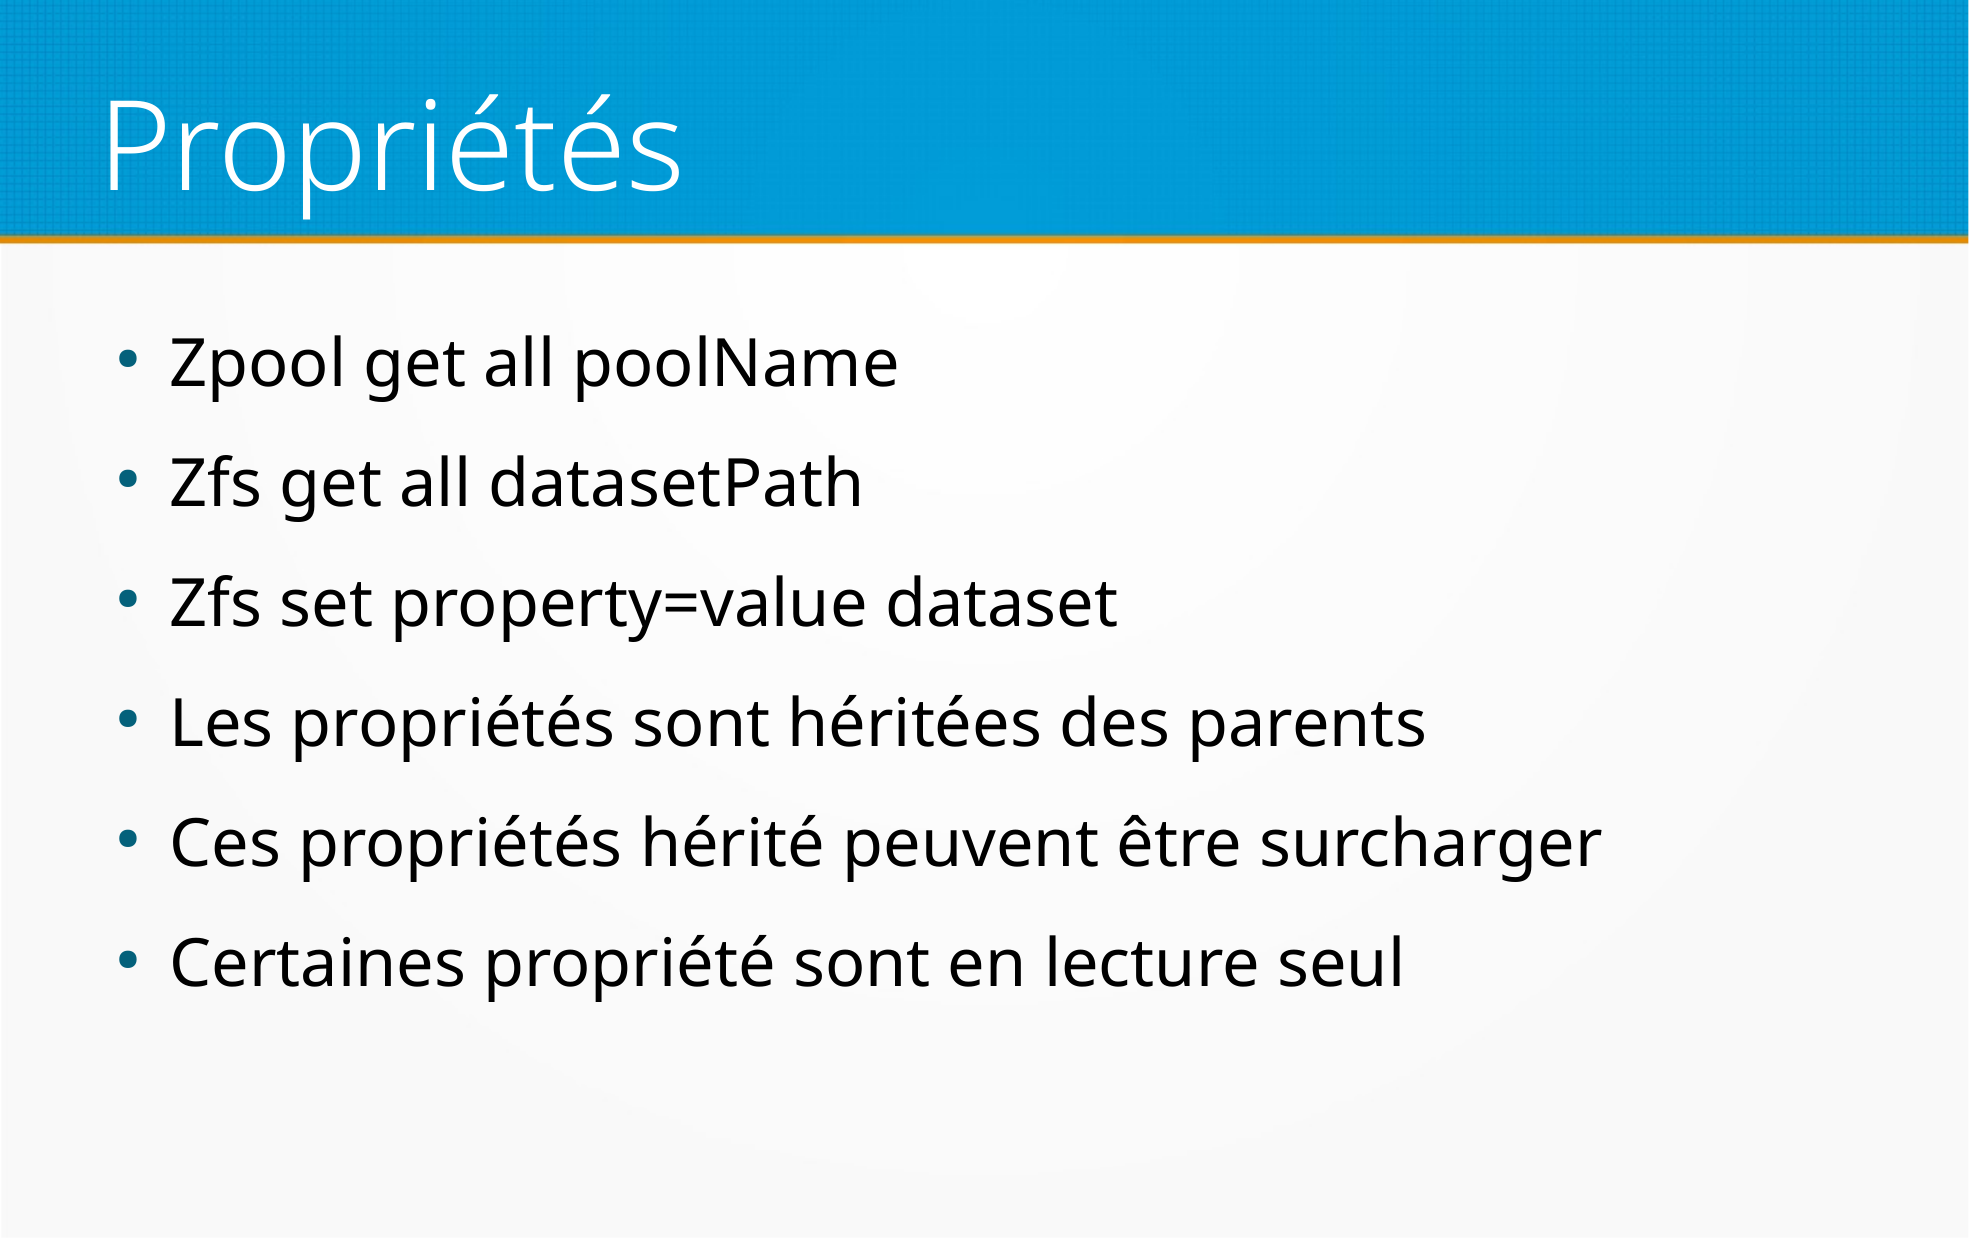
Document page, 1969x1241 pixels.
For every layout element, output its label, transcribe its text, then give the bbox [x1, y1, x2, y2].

list Zpool get all poolName Zfs get all datasetPath Zfs set property=value dataset Les propriétés sont héritées des parents Ces propriétés hérité peuvent être surcharger Certaines propriété sont en lecture seul [98, 315, 1861, 1081]
title Propriétés [98, 19, 1870, 227]
picture [0, 233, 1969, 1241]
